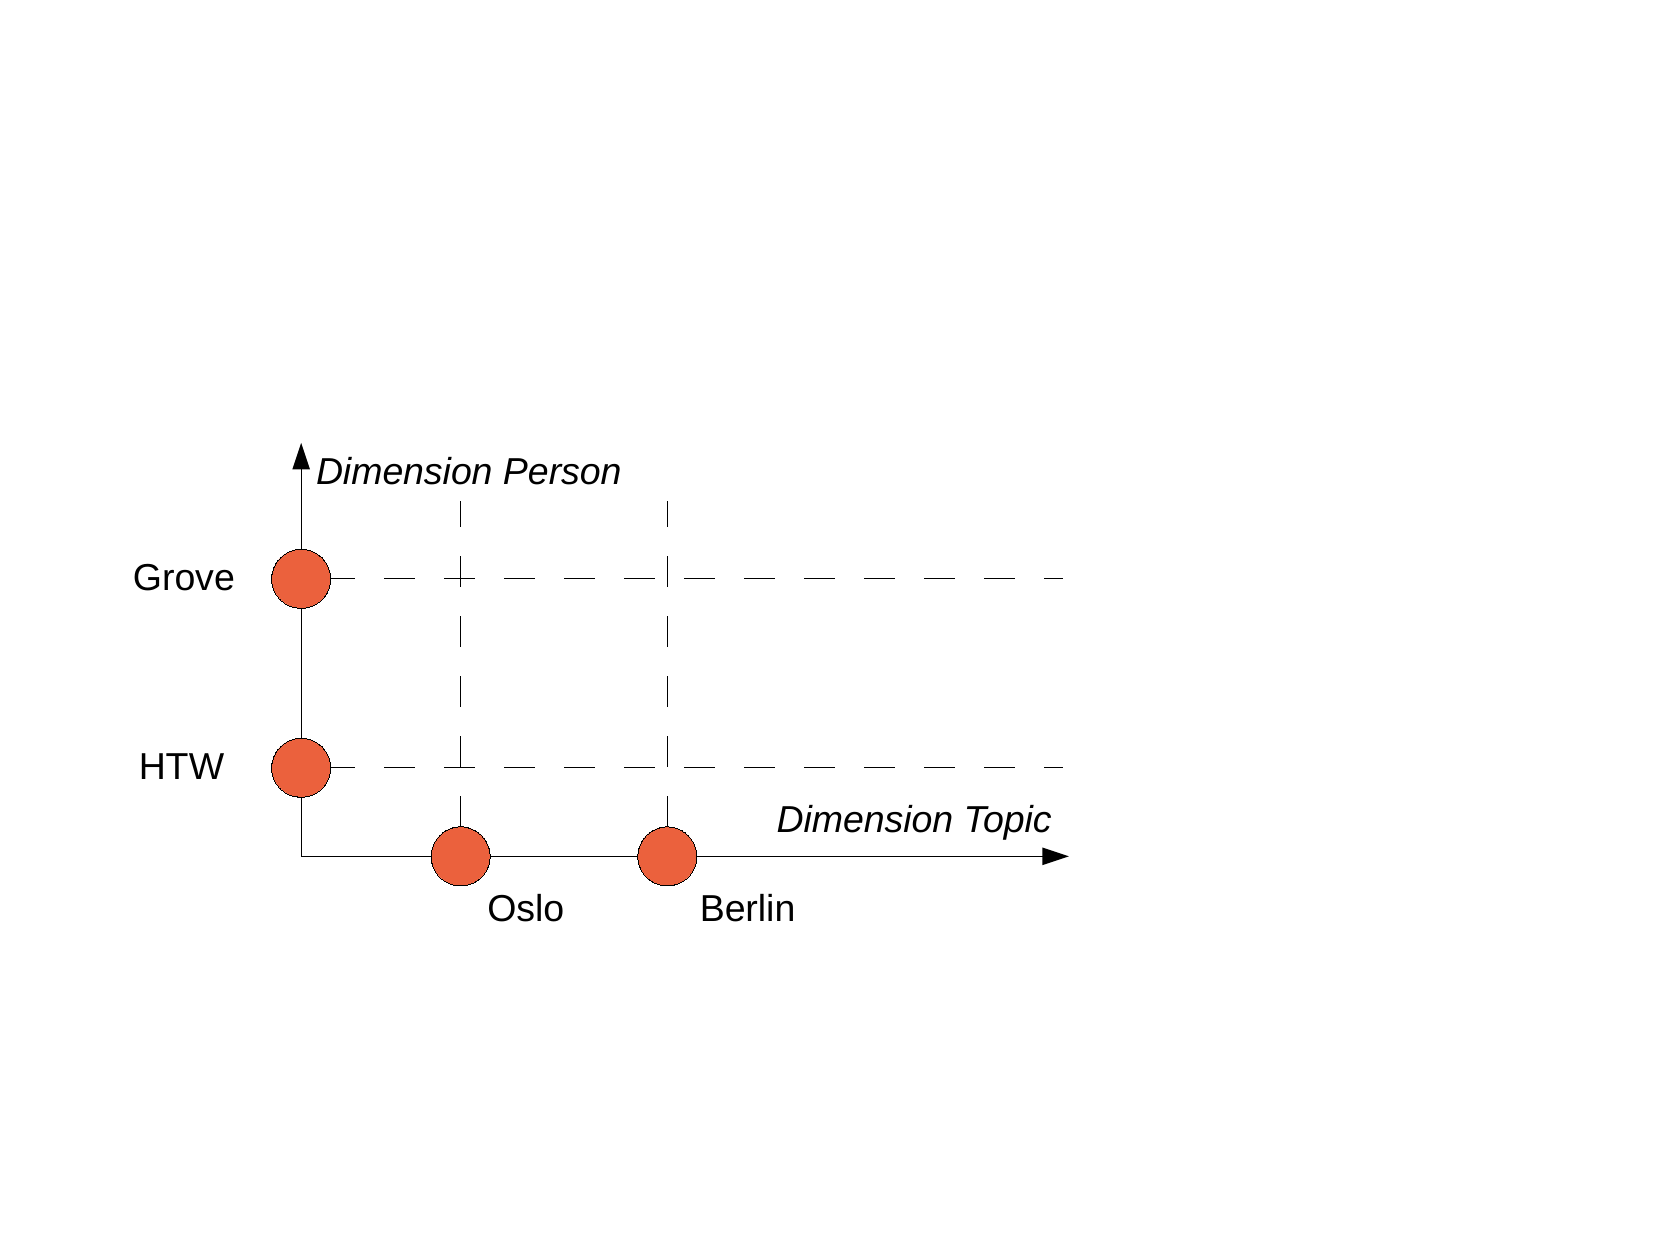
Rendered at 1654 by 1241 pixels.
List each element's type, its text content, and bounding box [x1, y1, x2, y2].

text_box Dimension Topic [761, 791, 1067, 849]
text_box Dimension Person [301, 443, 637, 500]
text_box [637, 826, 697, 886]
text_box Grove [118, 549, 250, 607]
text_box [431, 826, 491, 886]
text_box HTW [124, 738, 240, 796]
text_box [271, 549, 331, 609]
text_box Berlin [685, 879, 811, 937]
text_box [271, 738, 331, 798]
text_box Oslo [472, 879, 580, 937]
